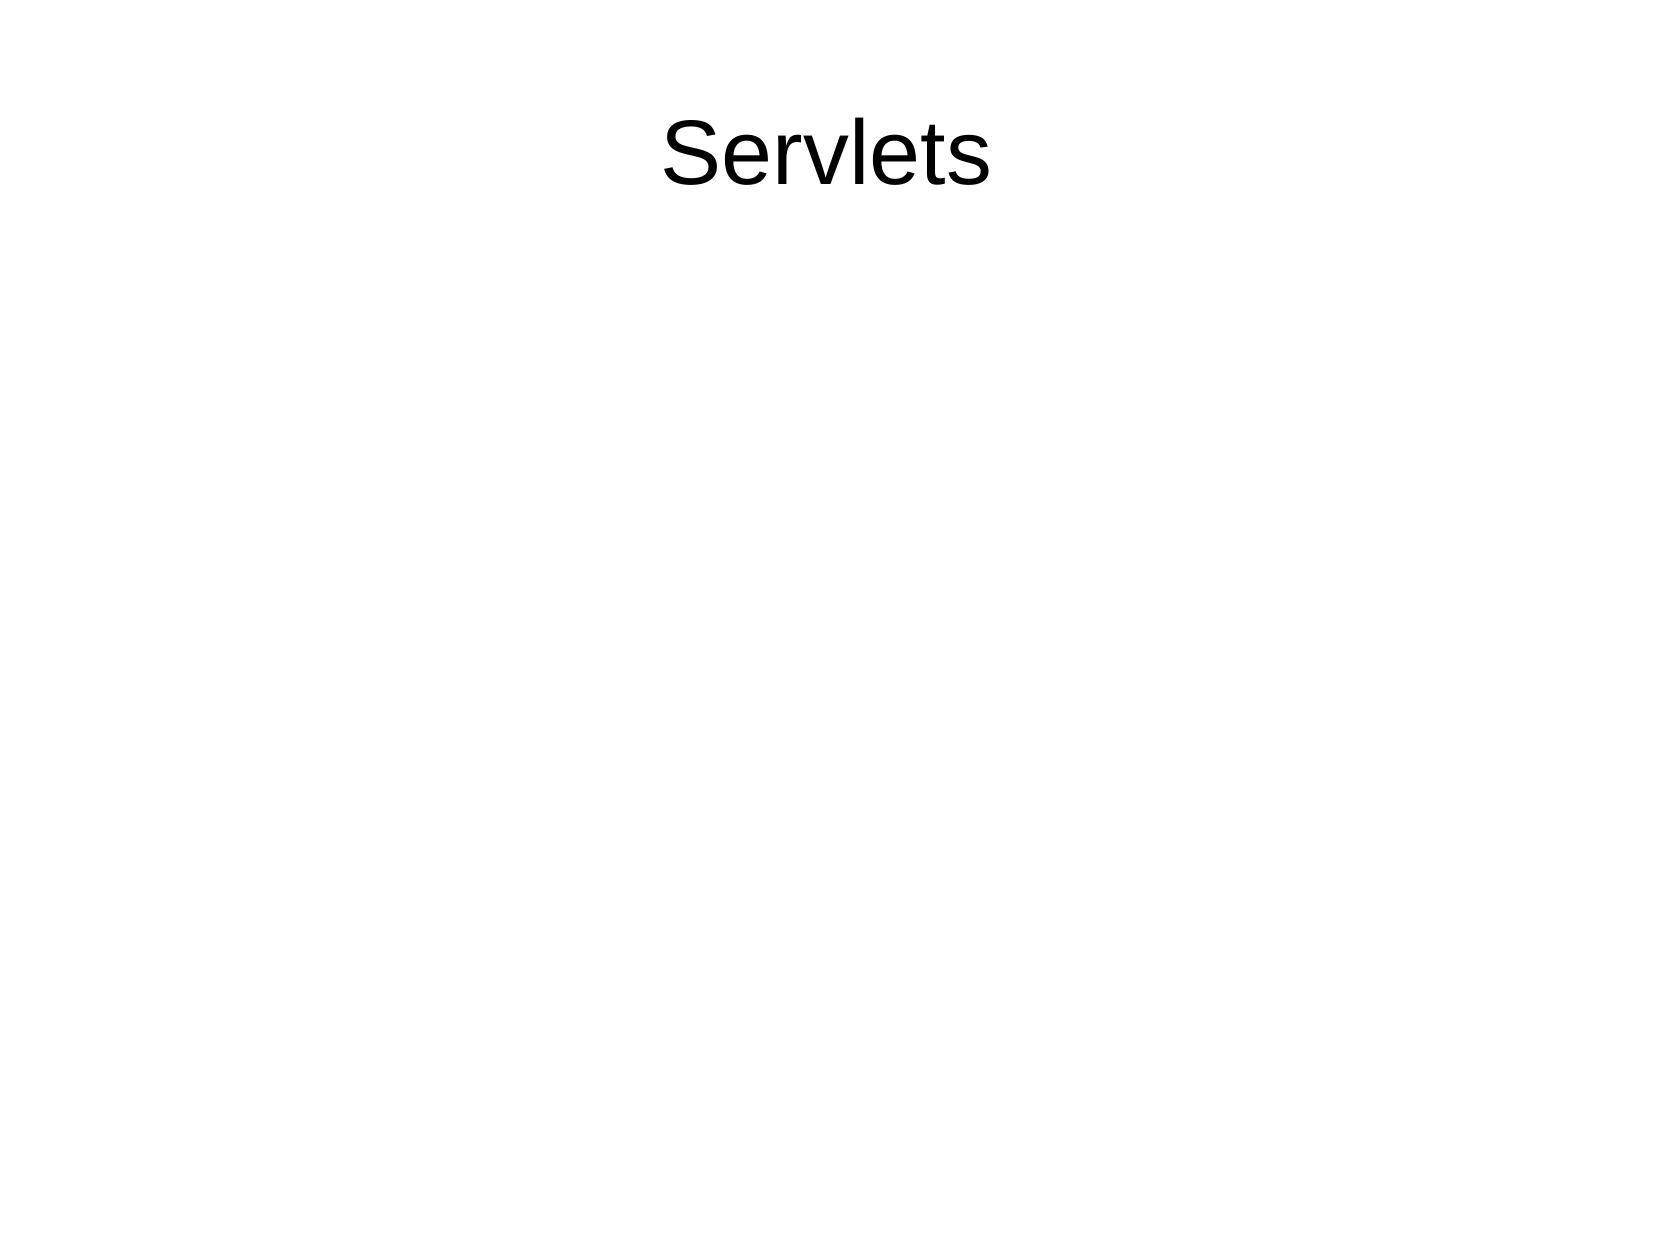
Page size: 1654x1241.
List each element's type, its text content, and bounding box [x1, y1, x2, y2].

title Servlets [82, 49, 1571, 257]
